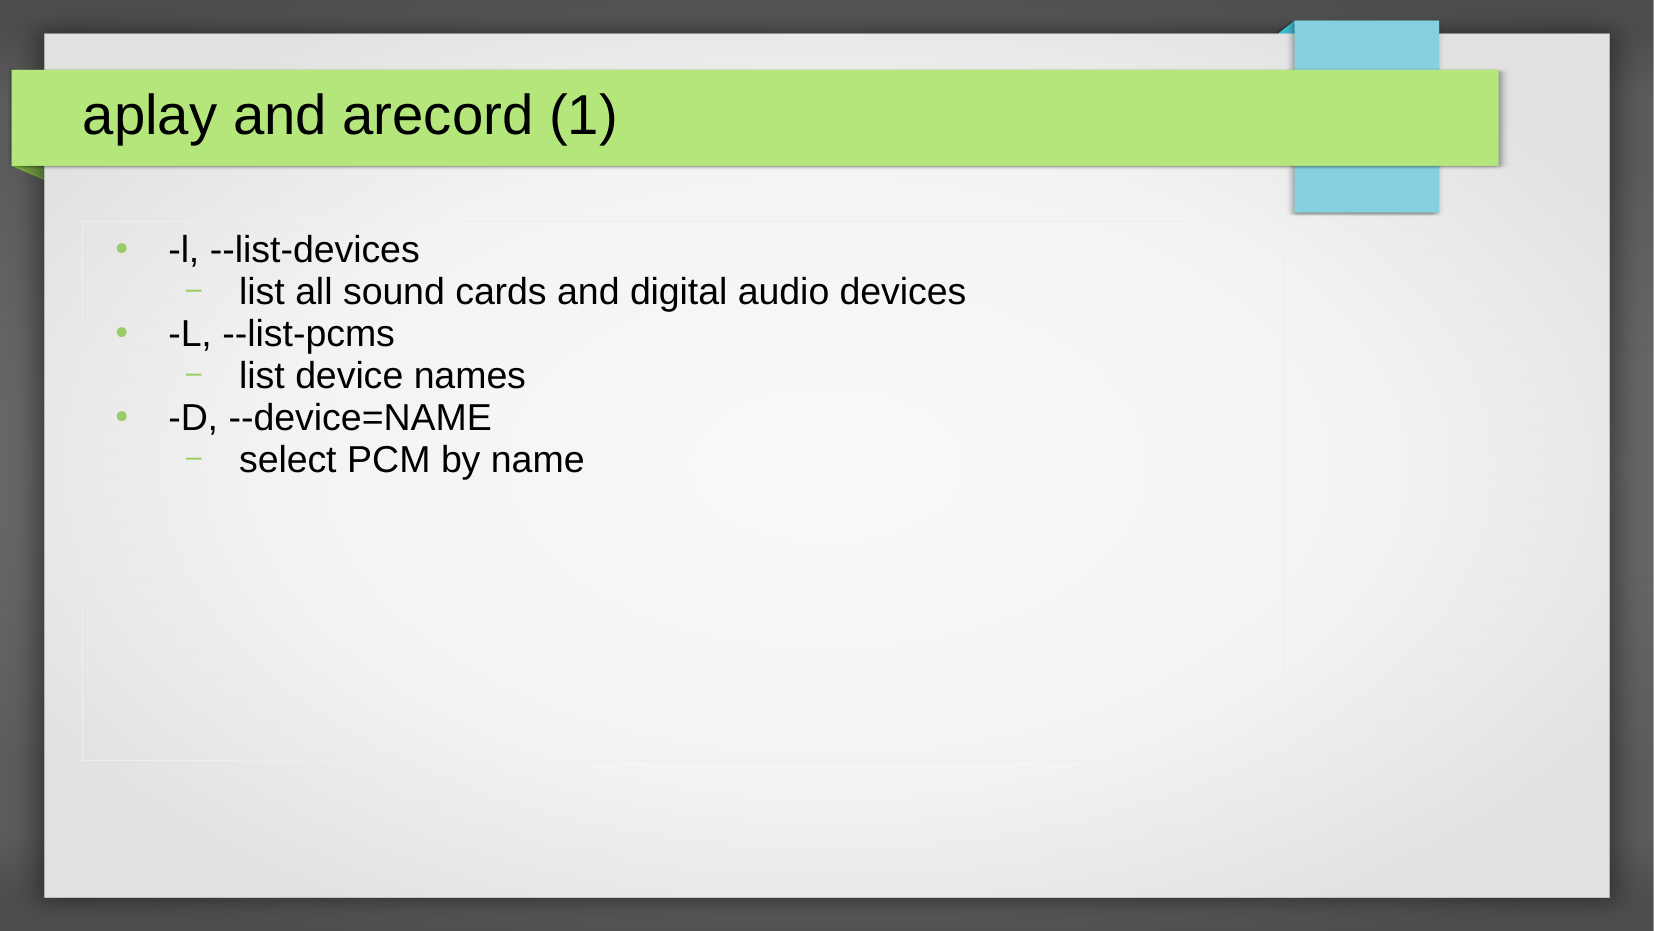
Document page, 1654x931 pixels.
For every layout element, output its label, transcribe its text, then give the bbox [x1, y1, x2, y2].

title aplay and arecord (1) [82, 70, 1264, 160]
text_box -l, --list-devices list all sound cards and digital audio devices -L, --list-pcms list device names -D, --device=NAME select PCM by name [82, 221, 1284, 761]
picture [0, 0, 1654, 931]
